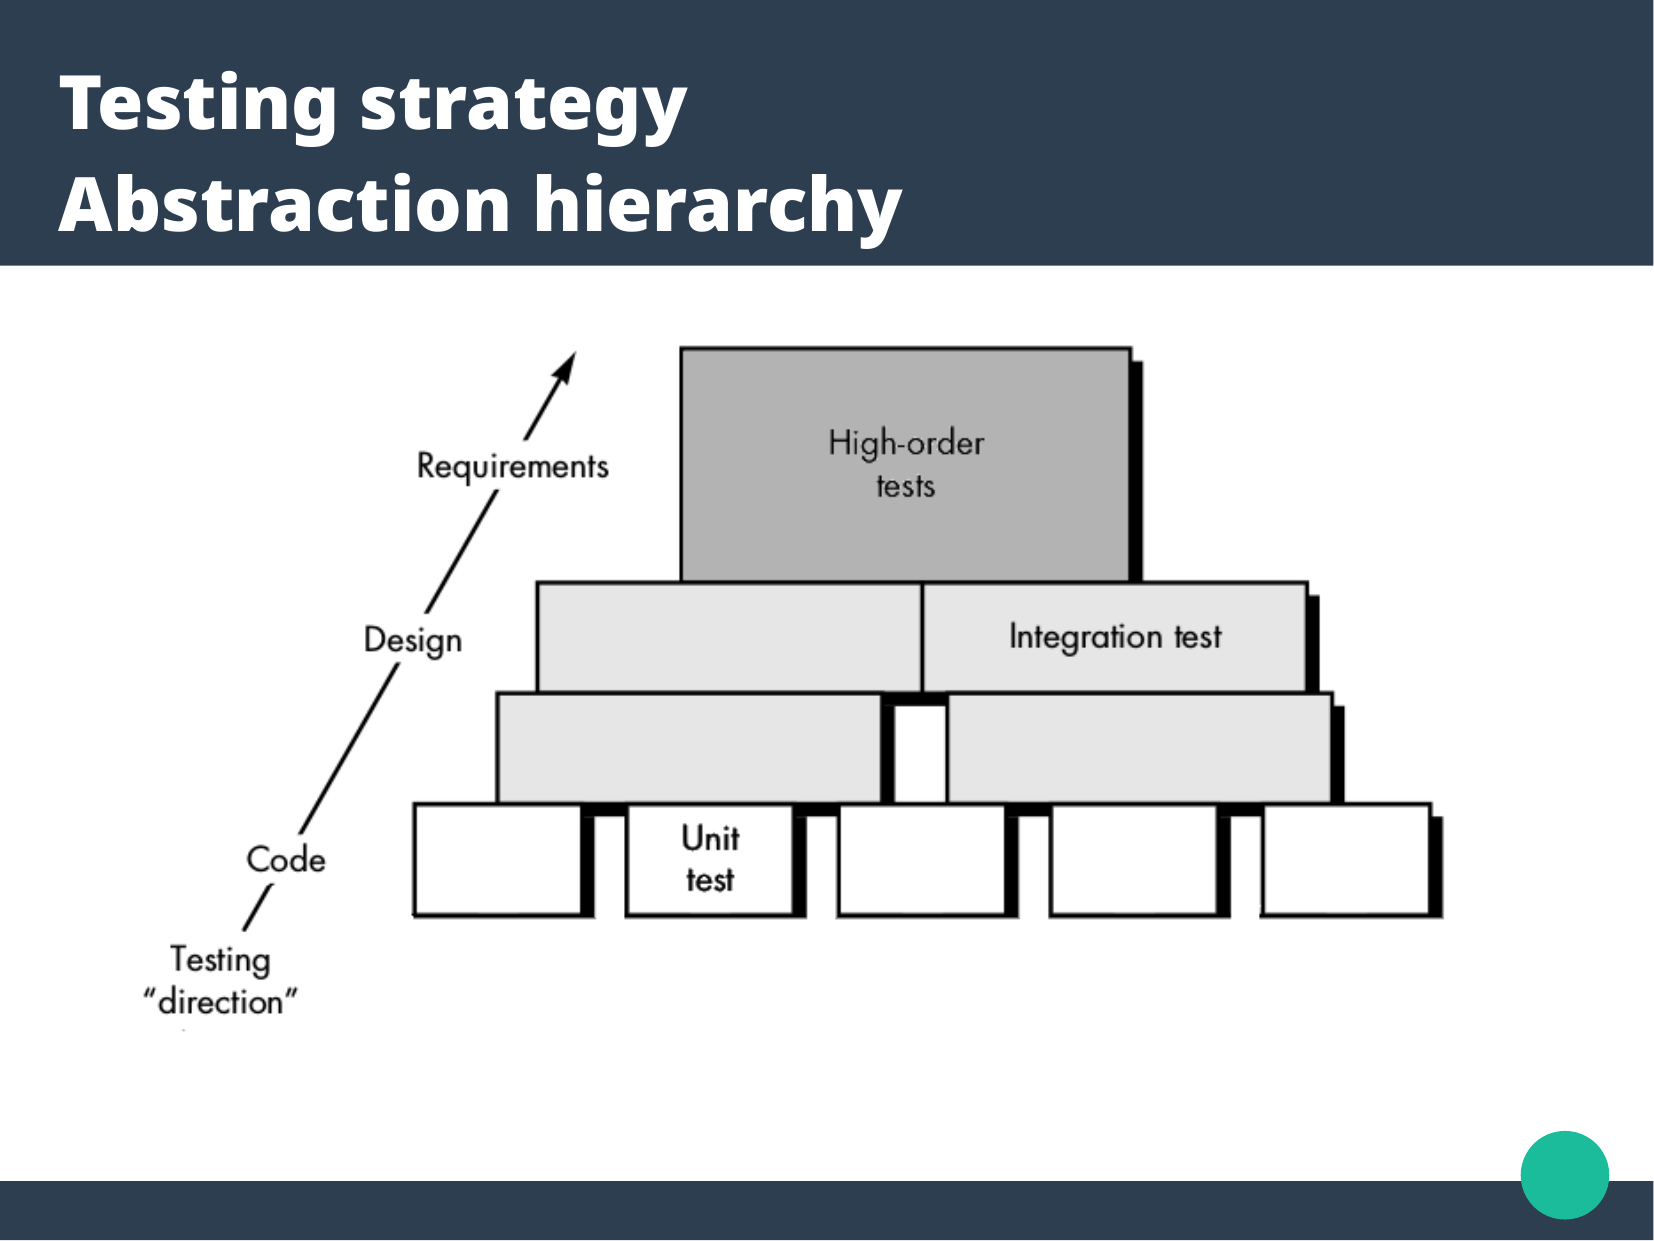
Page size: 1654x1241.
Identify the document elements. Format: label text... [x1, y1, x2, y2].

title Testing strategy Abstraction hierarchy [59, 49, 1595, 207]
picture [59, 309, 1595, 1123]
